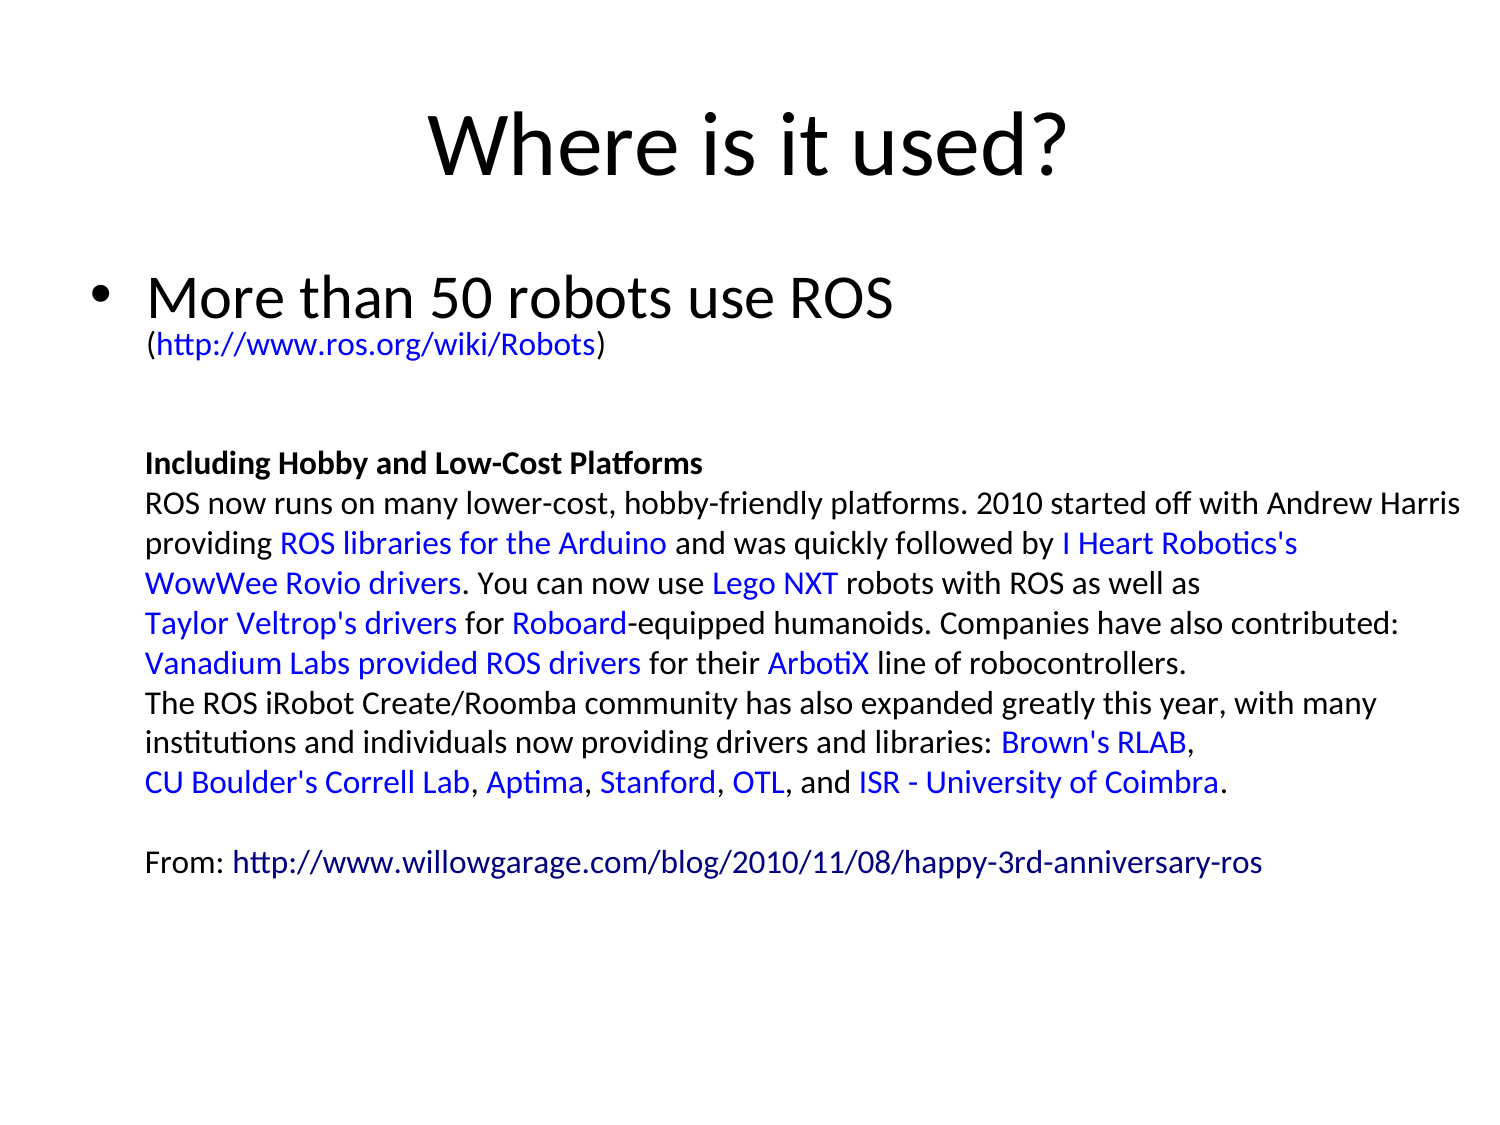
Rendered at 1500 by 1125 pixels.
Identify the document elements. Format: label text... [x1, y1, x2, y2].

text_box Including Hobby and Low-Cost Platforms ROS now runs on many lower-cost, hobby-friendly platforms. 2010 started off with Andrew Harris providing ROS libraries for the Arduino and was quickly followed by I Heart Robotics's WowWee Rovio drivers. You can now use Lego NXT robots with ROS as well as Taylor Veltrop's drivers for Roboard-equipped humanoids. Companies have also contributed: Vanadium Labs provided ROS drivers for their ArbotiX line of robocontrollers. The ROS iRobot Create/Roomba community has also expanded greatly this year, with many institutions and individuals now providing drivers and libraries: Brown's RLAB, CU Boulder's Correll Lab, Aptima, Stanford, OTL, and ISR - University of Coimbra. From: http://www.willowgarage.com/blog/2010/11/08/happy-3rd-anniversary-ros [130, 433, 1481, 929]
title Where is it used? [75, 20, 1426, 257]
list More than 50 robots use ROS (http://www.ros.org/wiki/Robots) [75, 262, 1426, 1005]
